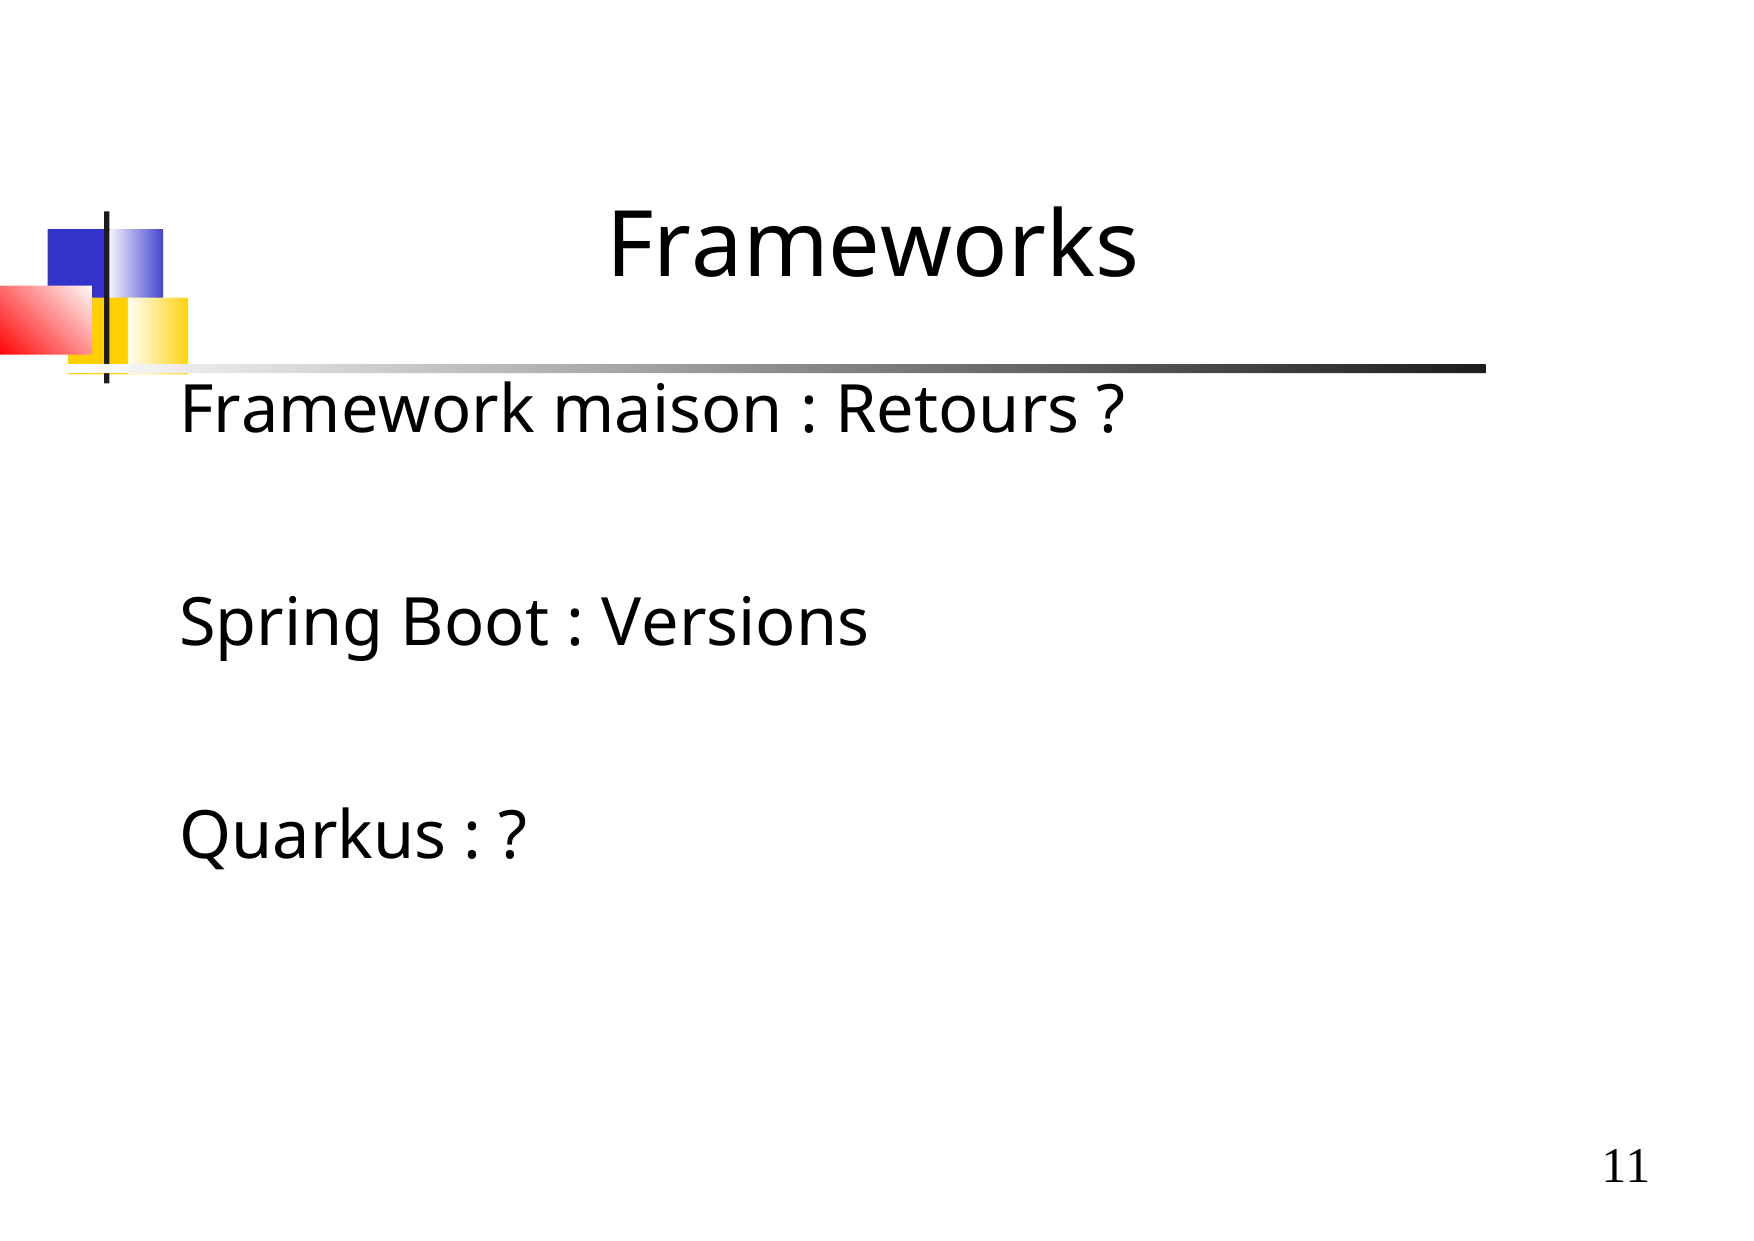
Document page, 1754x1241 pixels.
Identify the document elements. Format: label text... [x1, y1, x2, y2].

list Framework maison : Retours ? Spring Boot : Versions Quarkus : ? [179, 371, 1567, 1091]
title Frameworks [179, 139, 1567, 351]
